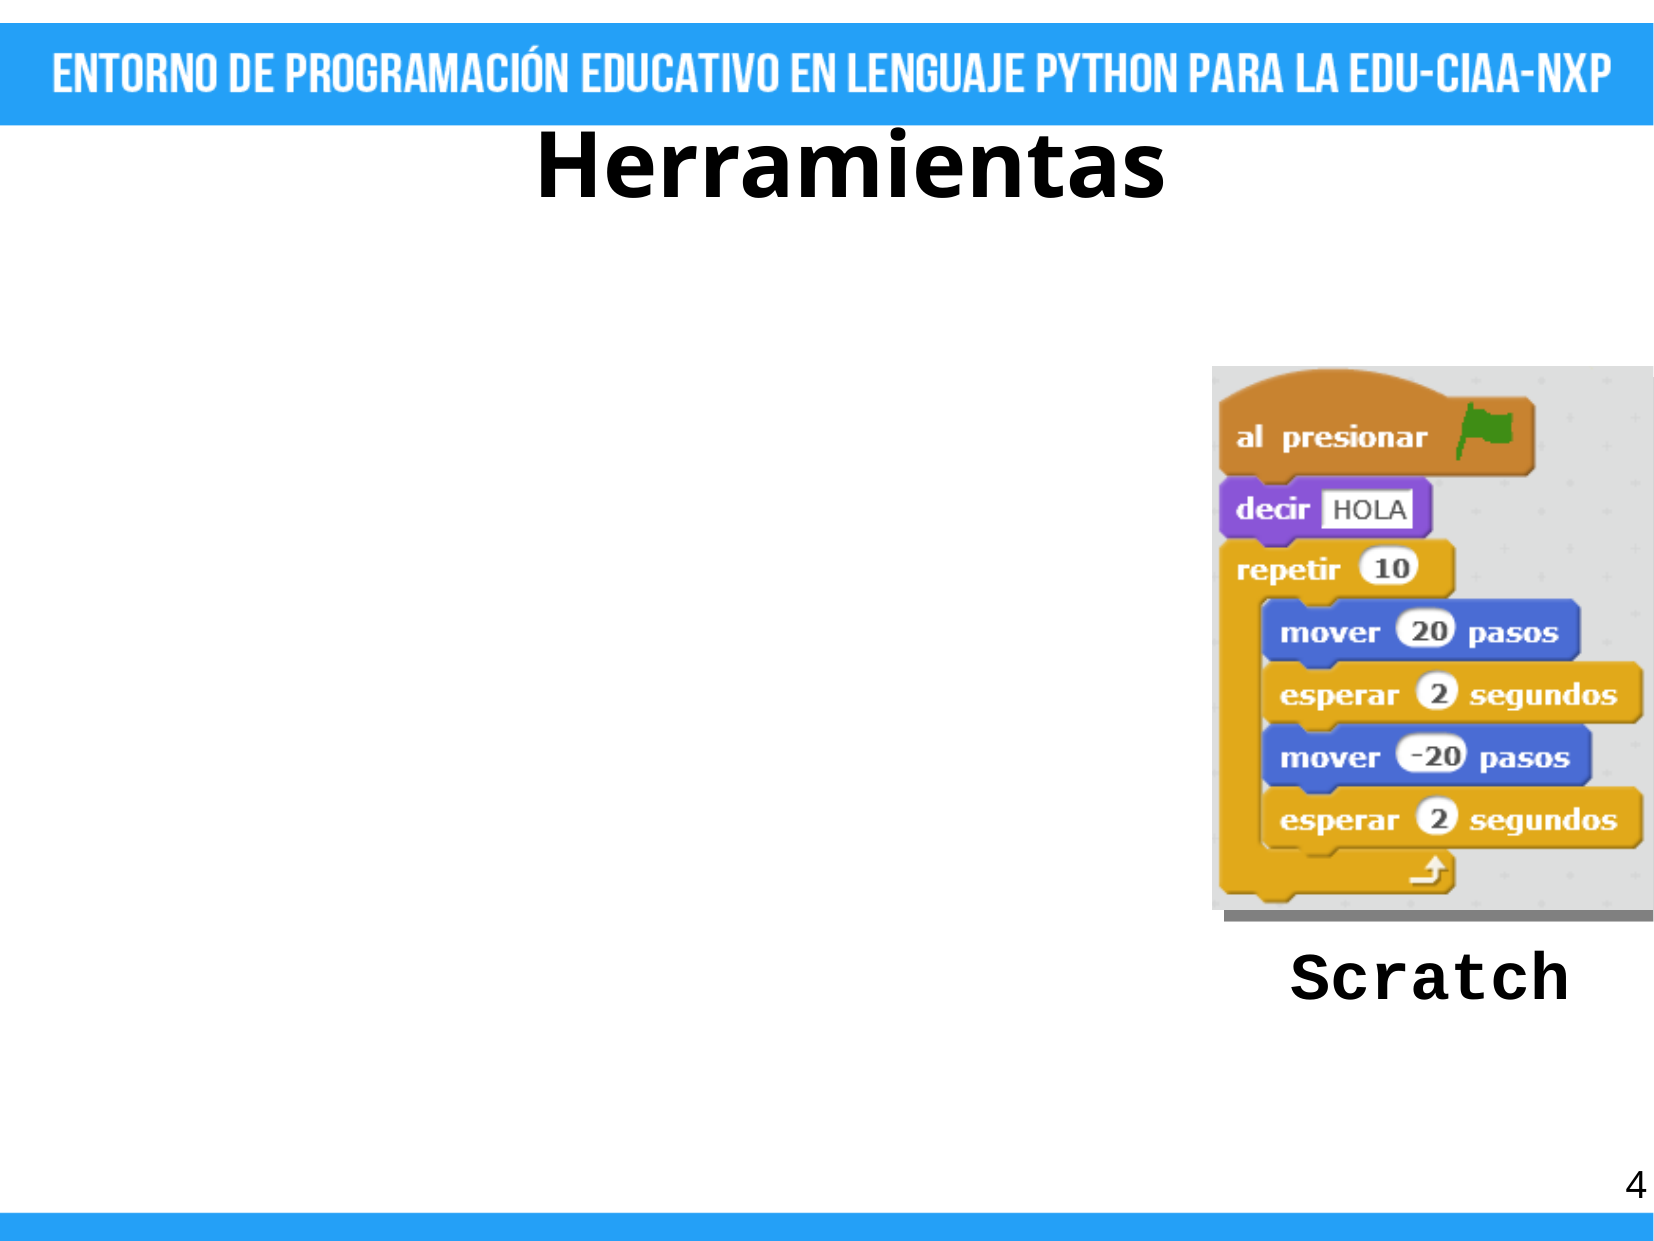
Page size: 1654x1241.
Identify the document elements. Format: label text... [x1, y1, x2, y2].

title Herramientas [106, 106, 1595, 219]
text_box Scratch [1275, 937, 1650, 1028]
text_box 4 [1610, 1151, 1654, 1220]
picture [0, 23, 1654, 1241]
